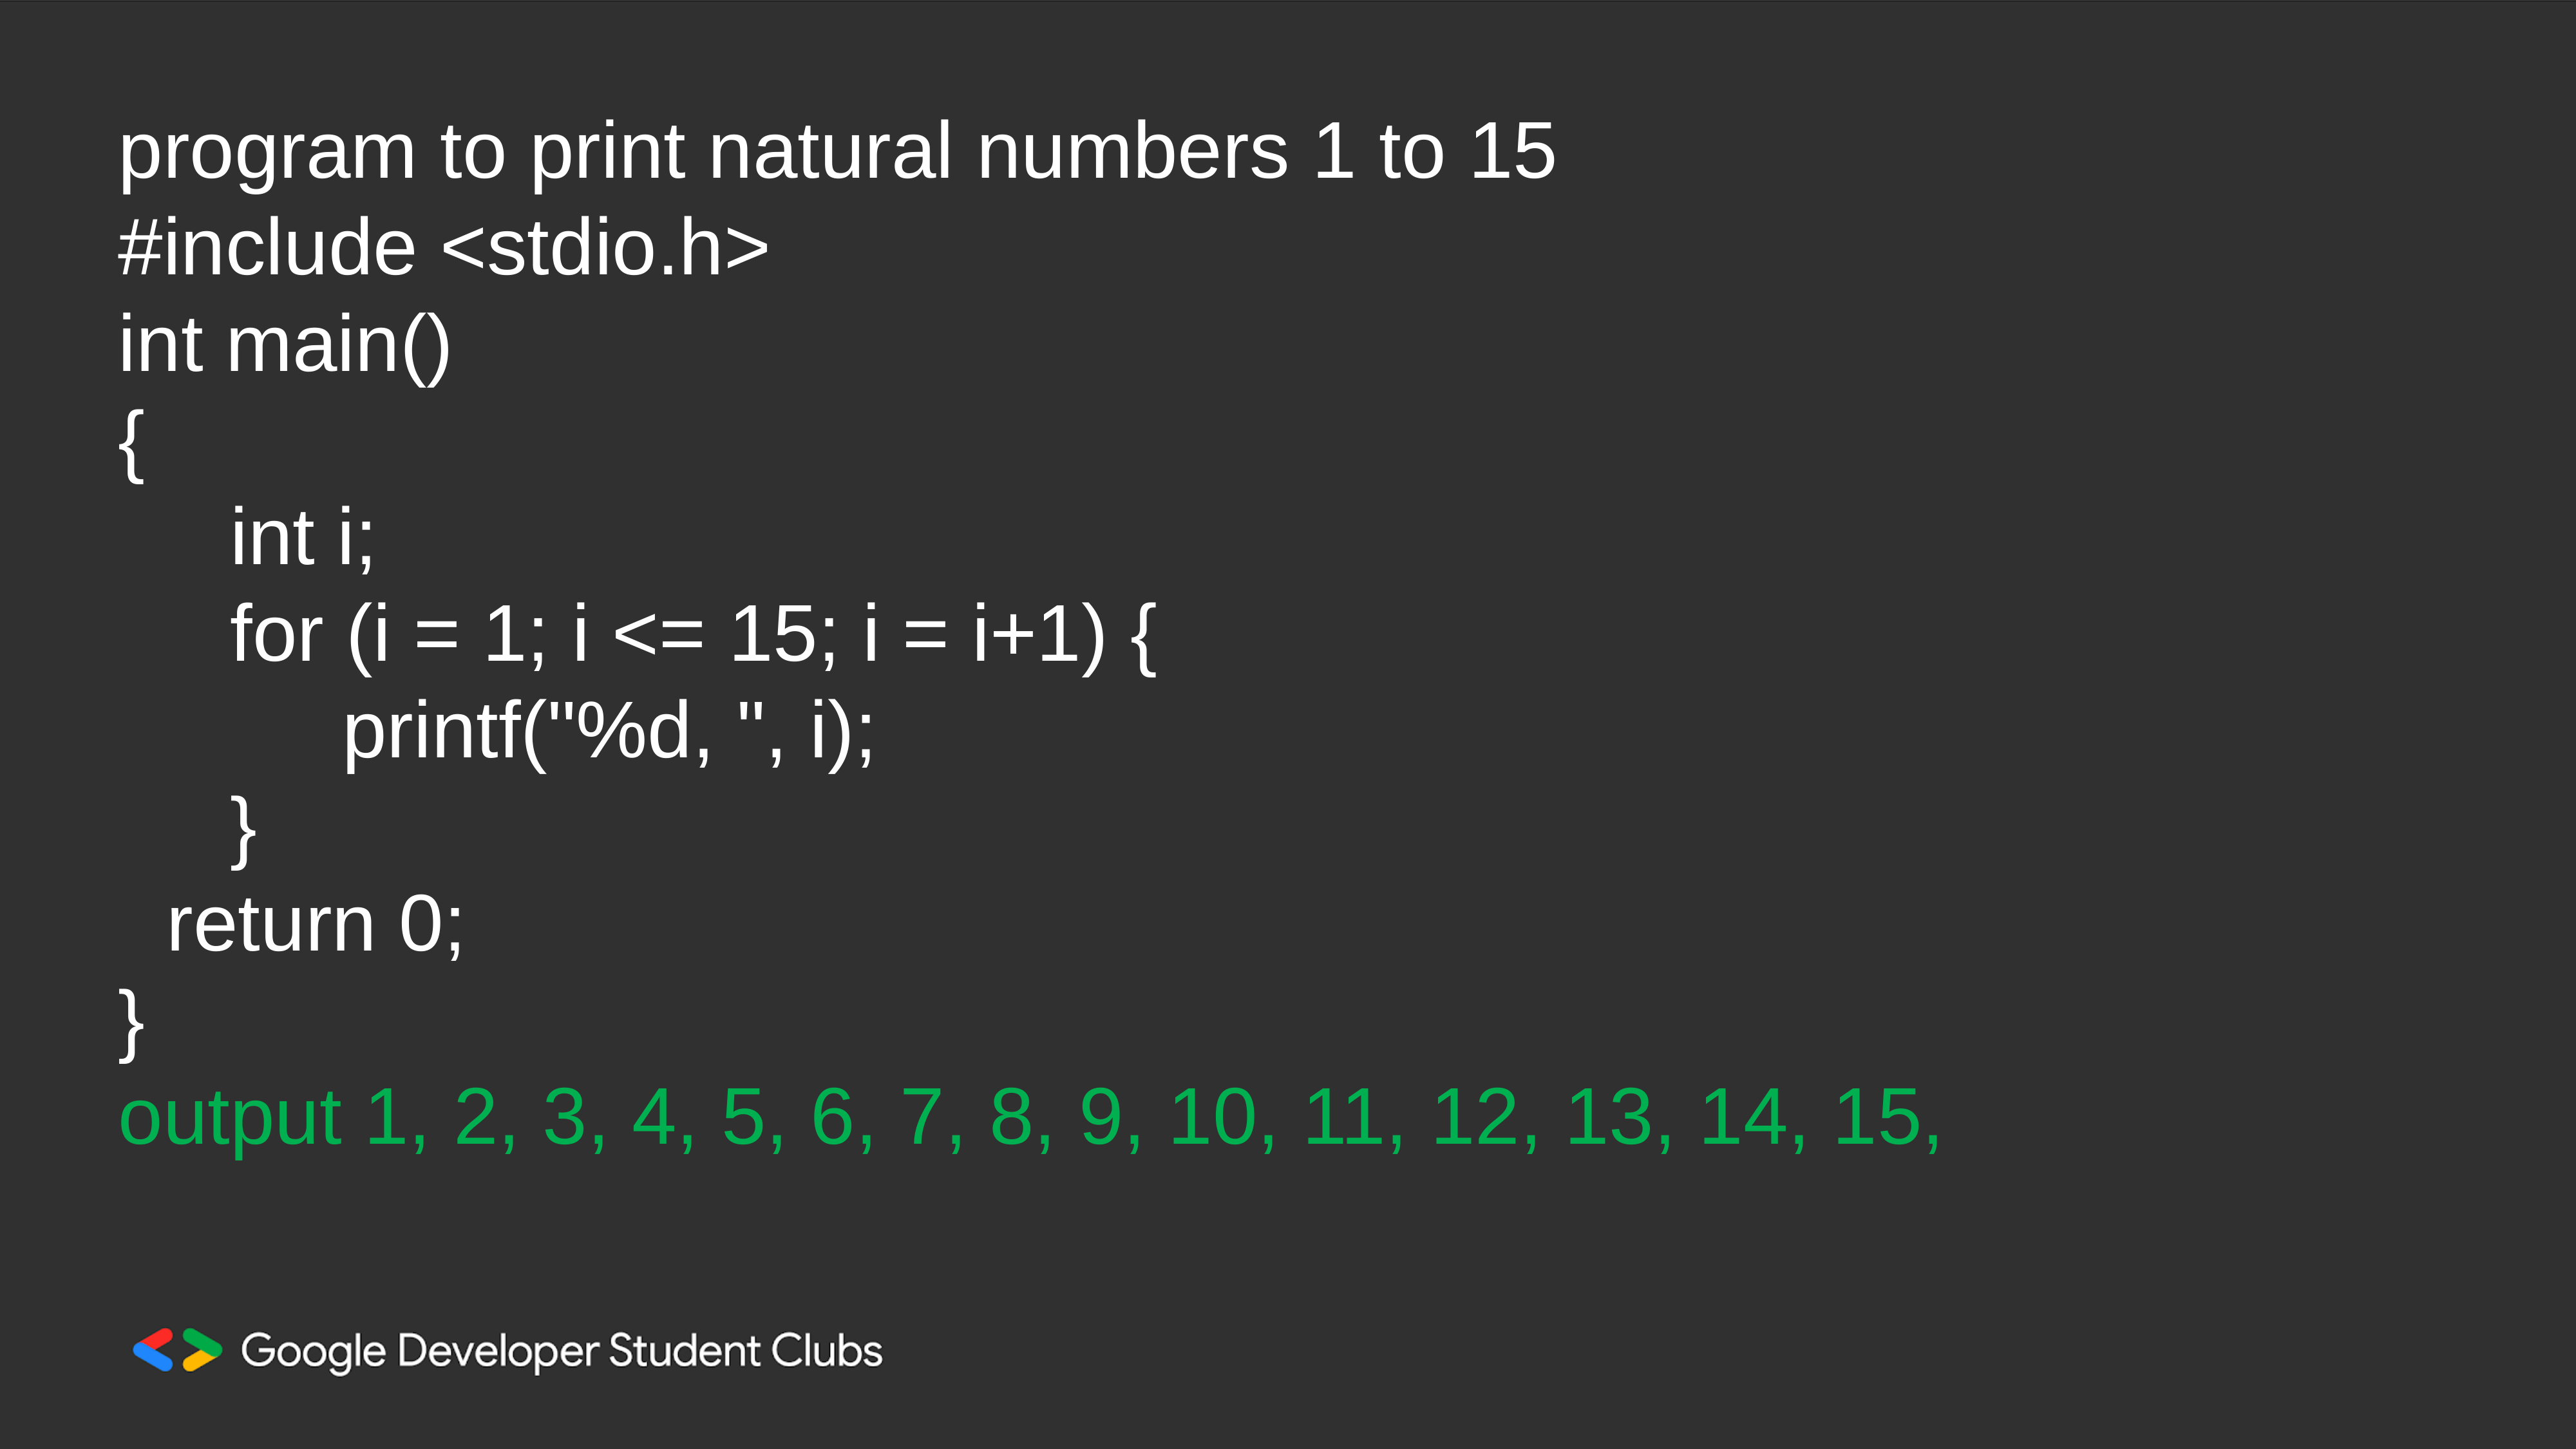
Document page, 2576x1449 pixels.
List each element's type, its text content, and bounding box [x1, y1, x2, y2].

text_box program to print natural numbers 1 to 15 #include <stdio.h> int main() { int i; for (i = 1; i <= 15; i = i+1) { printf("%d, ", i); } return 0; } output 1, 2, 3, 4, 5, 6, 7, 8, 9, 10, 11, 12, 13, 14, 15, [109, 93, 2475, 1262]
picture [0, 0, 2576, 1449]
